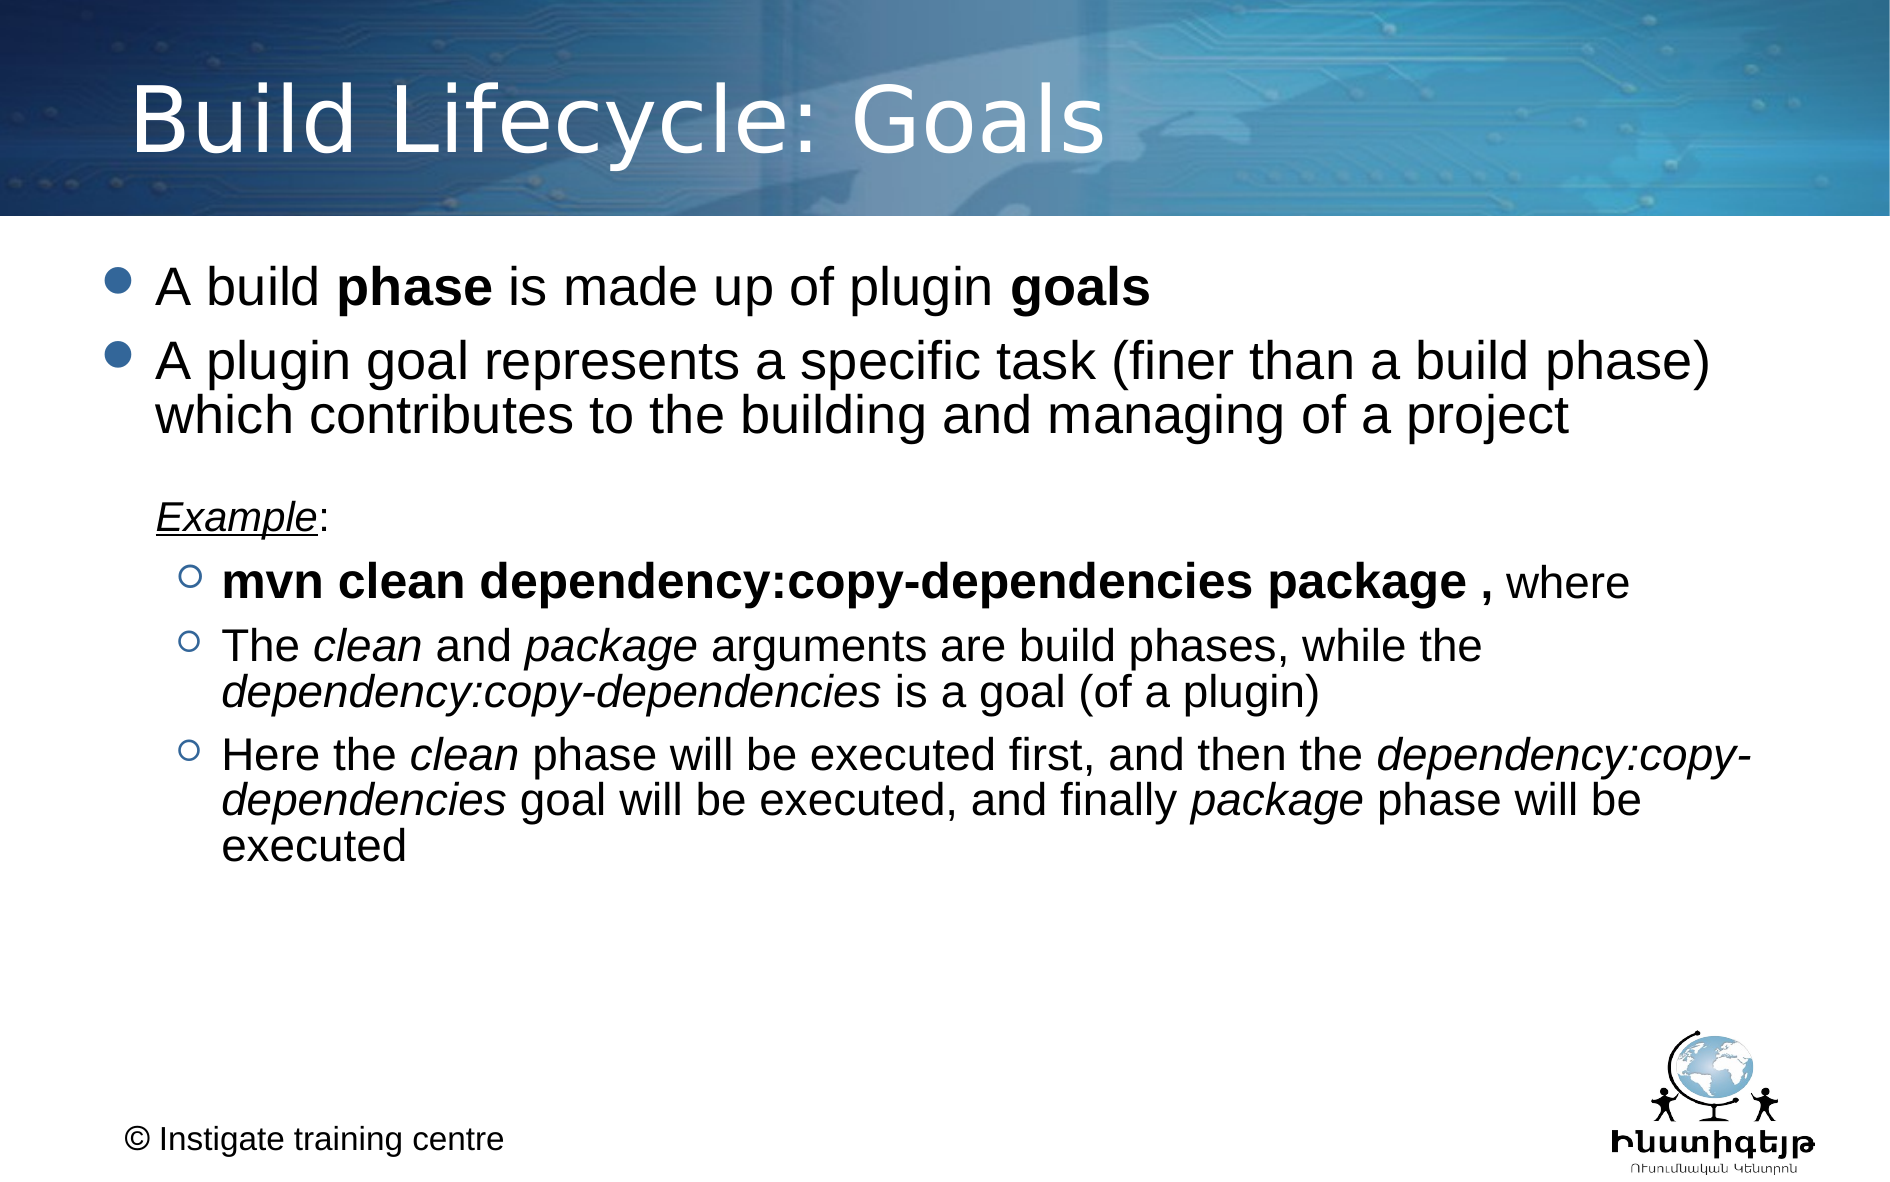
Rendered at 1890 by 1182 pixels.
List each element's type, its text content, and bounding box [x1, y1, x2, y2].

list A build phase is made up of plugin goals A plugin goal represents a specific task (finer than a build phase) which contributes to the building and managing of a project Example: mvn clean dependency:copy-dependencies package , where The clean and package arguments are build phases, while the dependency:copy-dependencies is a goal (of a plugin) Here the clean phase will be executed first, and then the dependency:copy-dependencies goal will be executed, and finally package phase will be executed [100, 262, 1801, 290]
picture [1612, 1030, 1815, 1175]
picture [0, 0, 1890, 216]
title Build Lifecycle: Goals [94, 47, 1793, 52]
